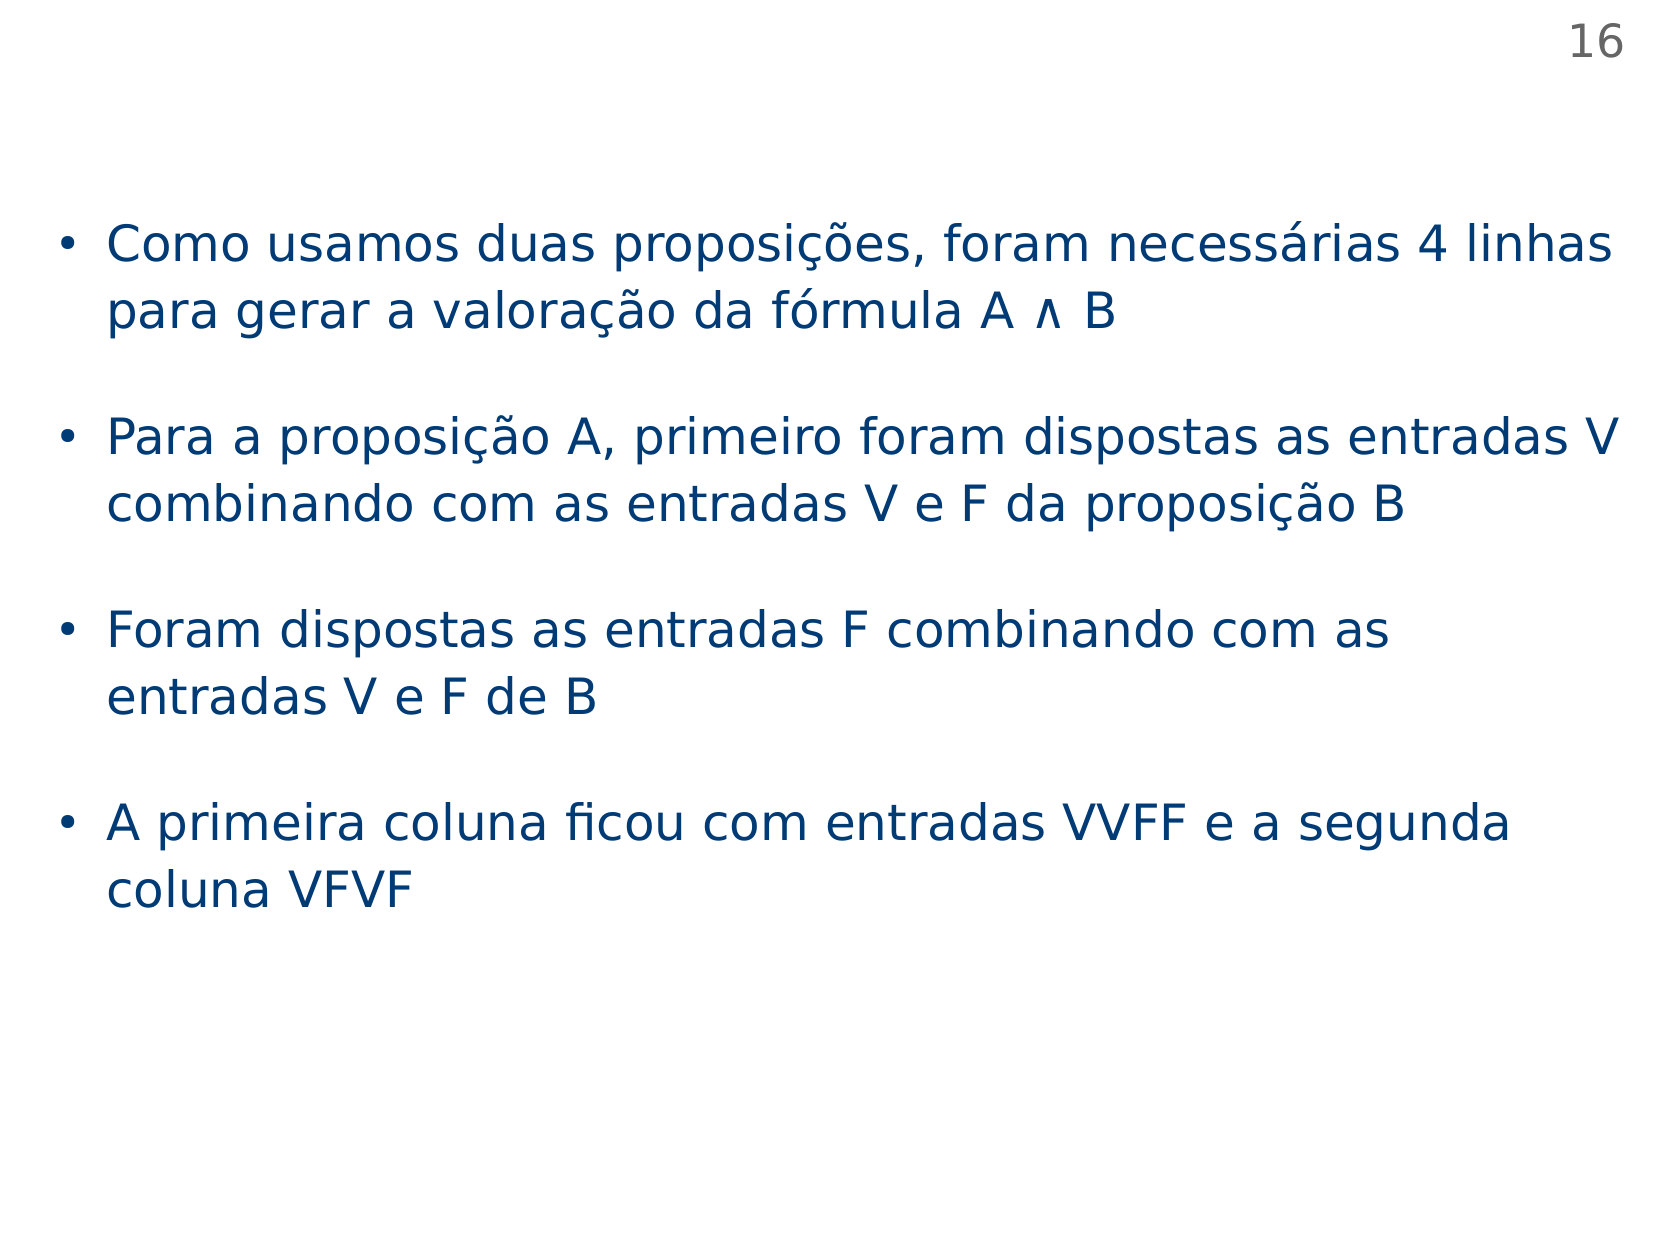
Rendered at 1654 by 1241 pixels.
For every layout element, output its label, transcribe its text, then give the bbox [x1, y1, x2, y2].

list Como usamos duas proposições, foram necessárias 4 linhas para gerar a valoração da fórmula A ∧ B Para a proposição A, primeiro foram dispostas as entradas V combinando com as entradas V e F da proposição B Foram dispostas as entradas F combinando com as entradas V e F de B A primeira coluna ficou com entradas VVFF e a segunda coluna VFVF [59, 206, 1625, 1211]
